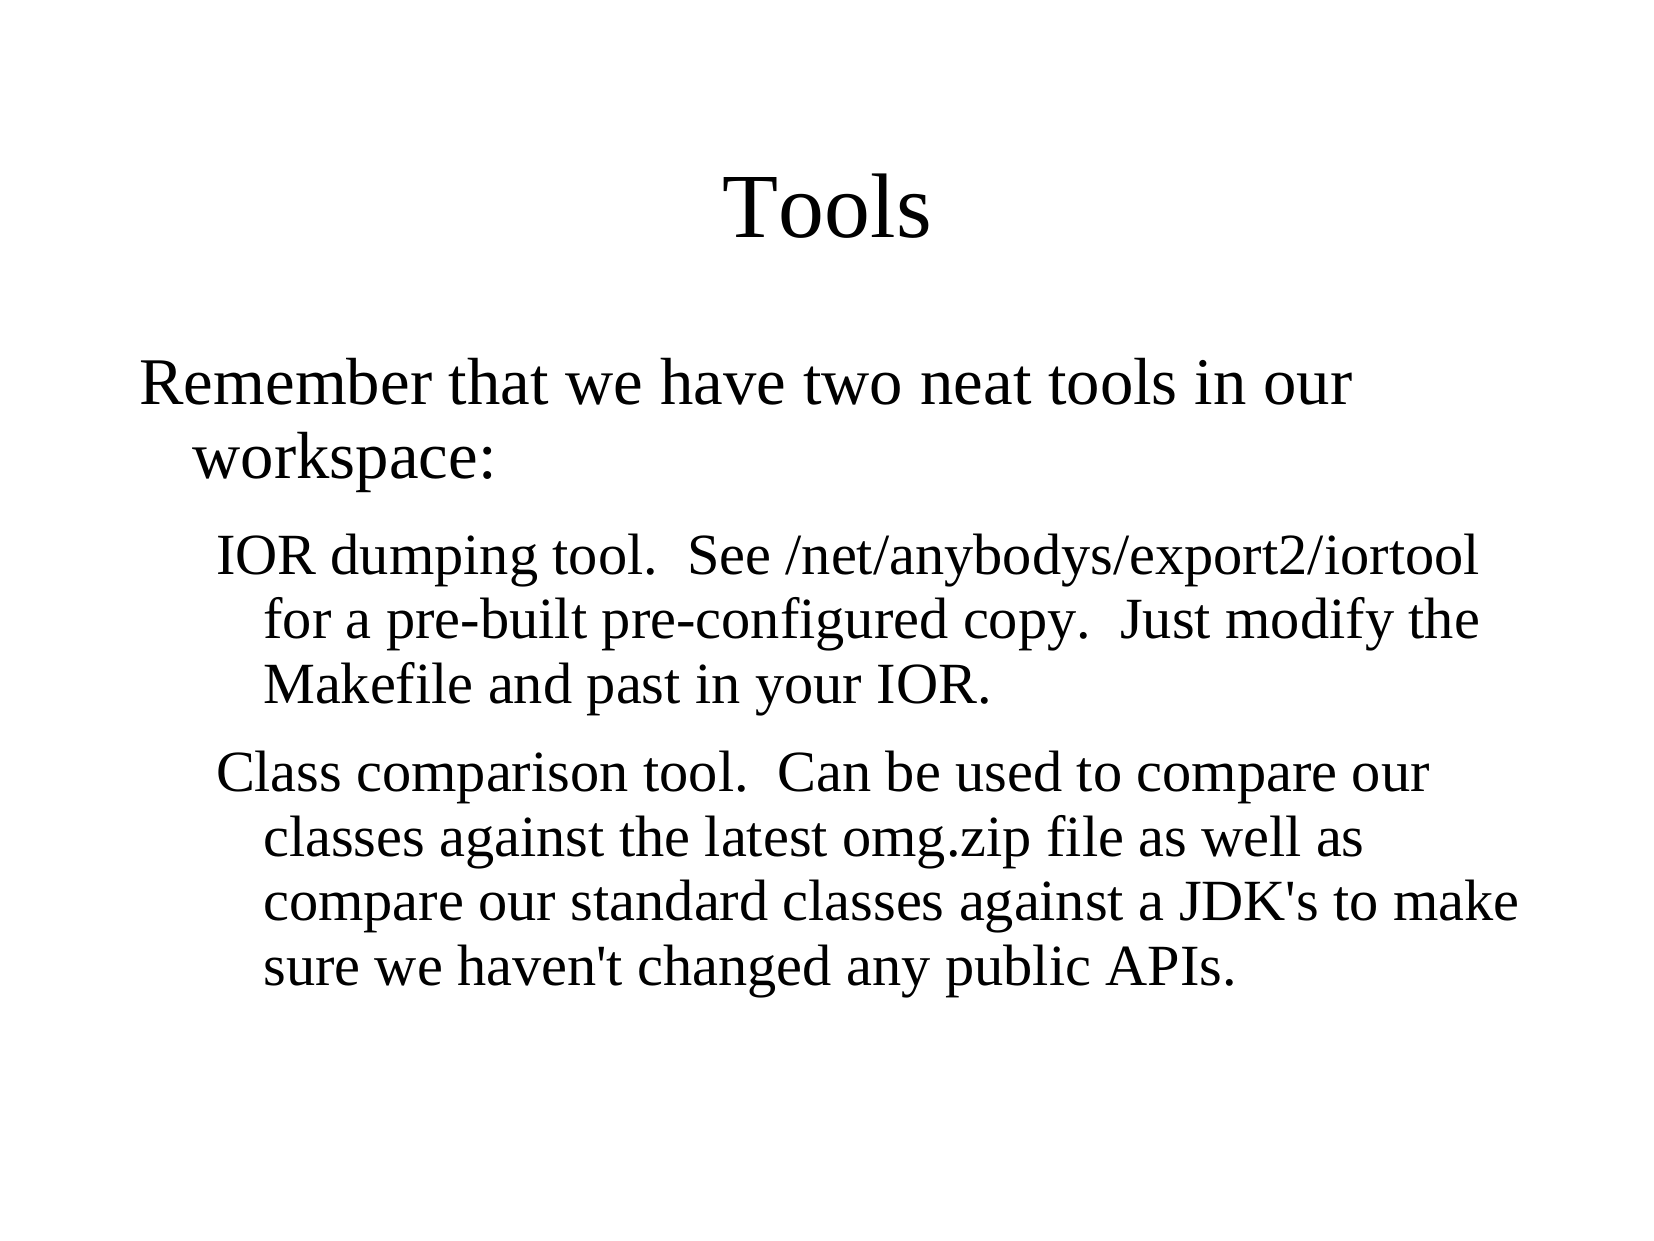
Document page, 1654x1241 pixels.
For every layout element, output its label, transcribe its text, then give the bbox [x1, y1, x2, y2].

title Tools [121, 102, 1534, 311]
list Remember that we have two neat tools in our workspace: IOR dumping tool. See /net/anybodys/export2/iortool for a pre-built pre-configured copy. Just modify the Makefile and past in your IOR. Class comparison tool. Can be used to compare our classes against the latest omg.zip file as well as compare our standard classes against a JDK's to make sure we haven't changed any public APIs. [121, 344, 1534, 1127]
